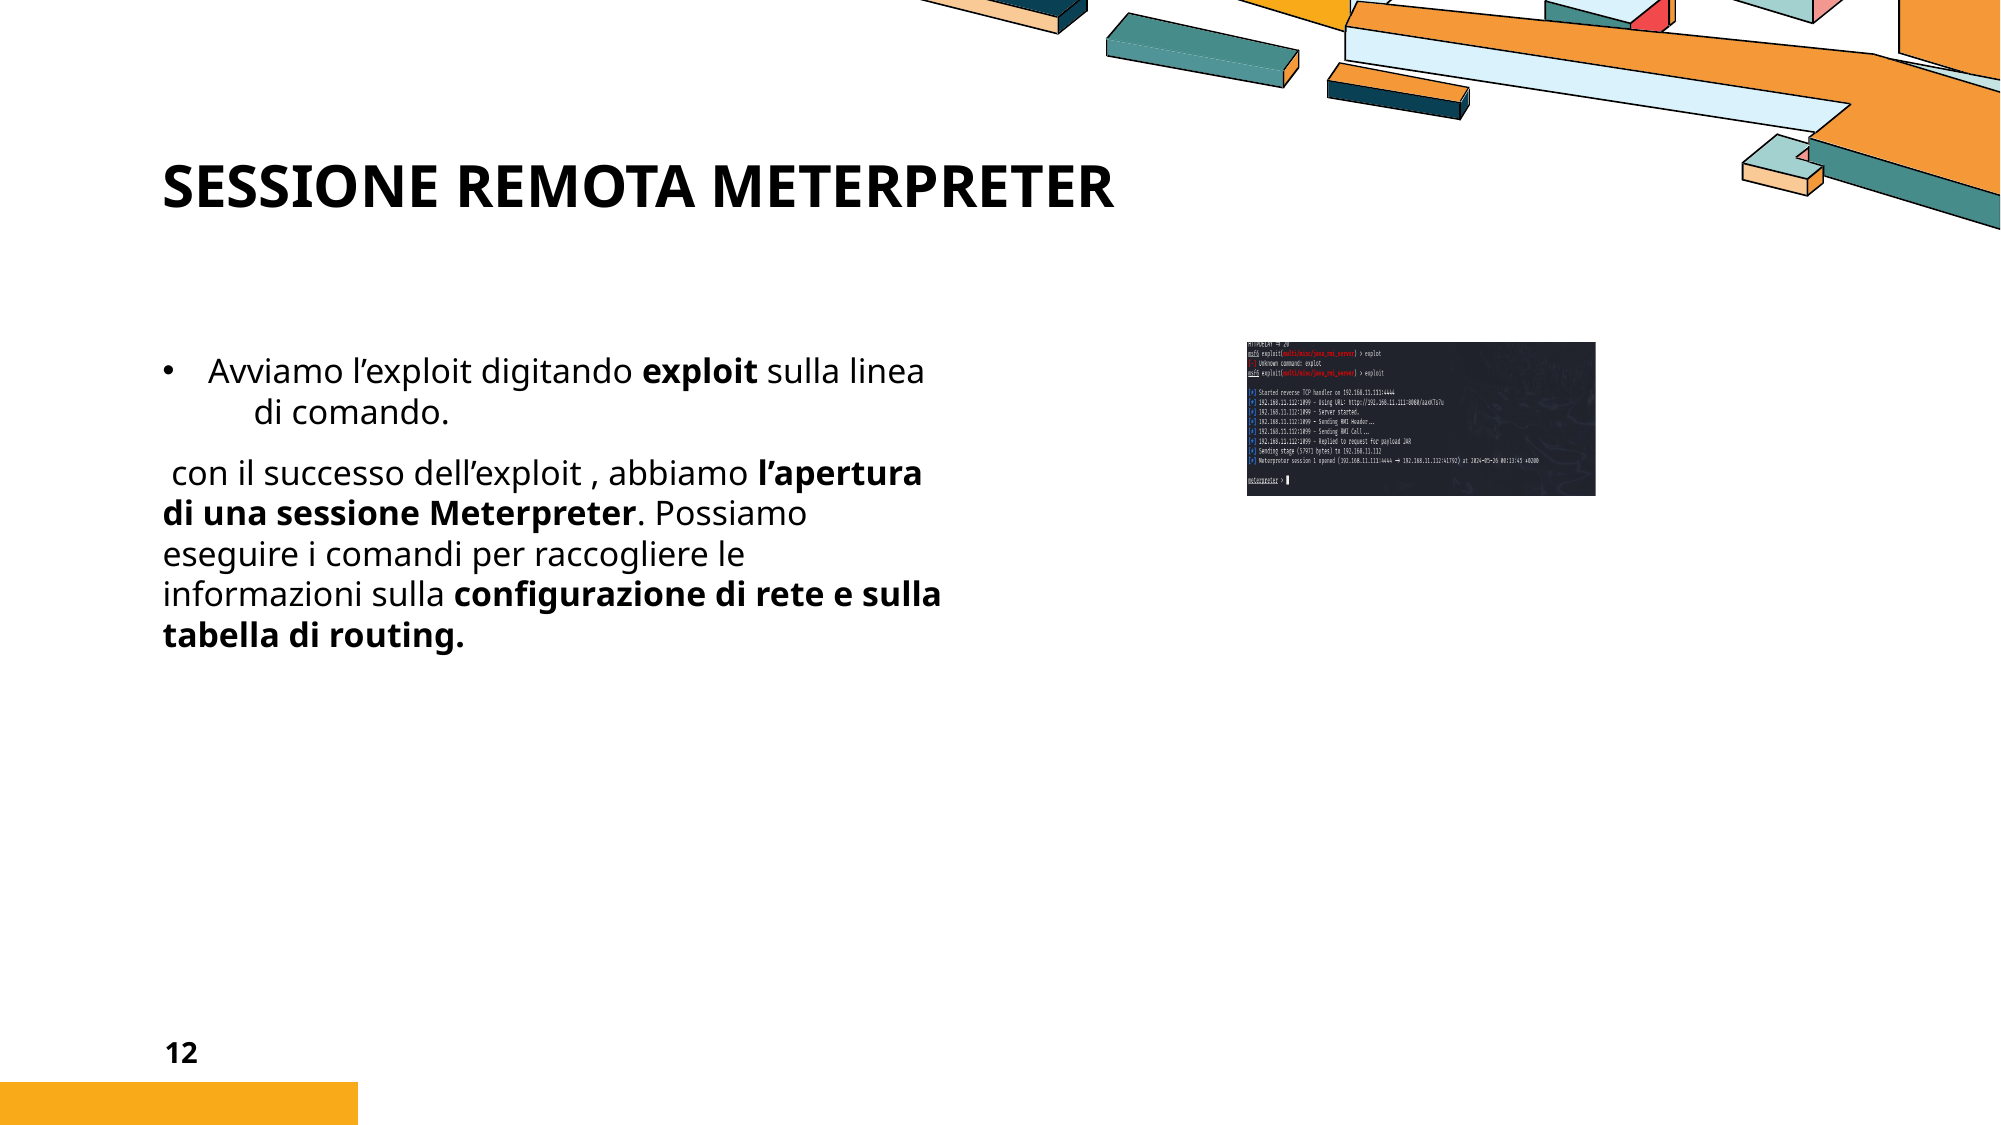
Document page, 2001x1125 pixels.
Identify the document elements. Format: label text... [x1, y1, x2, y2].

picture [370, 594, 1976, 980]
title Sessione remota meterpreter [120, 22, 1160, 175]
text_box ‹N› [149, 1024, 345, 1085]
list Avviamo l’exploit digitando exploit sulla linea di comando. con il successo dell’exploit , abbiamo l’apertura di una sessione Meterpreter. Possiamo eseguire i comandi per raccogliere le informazioni sulla configurazione di rete e sulla tabella di routing. [147, 206, 1823, 563]
